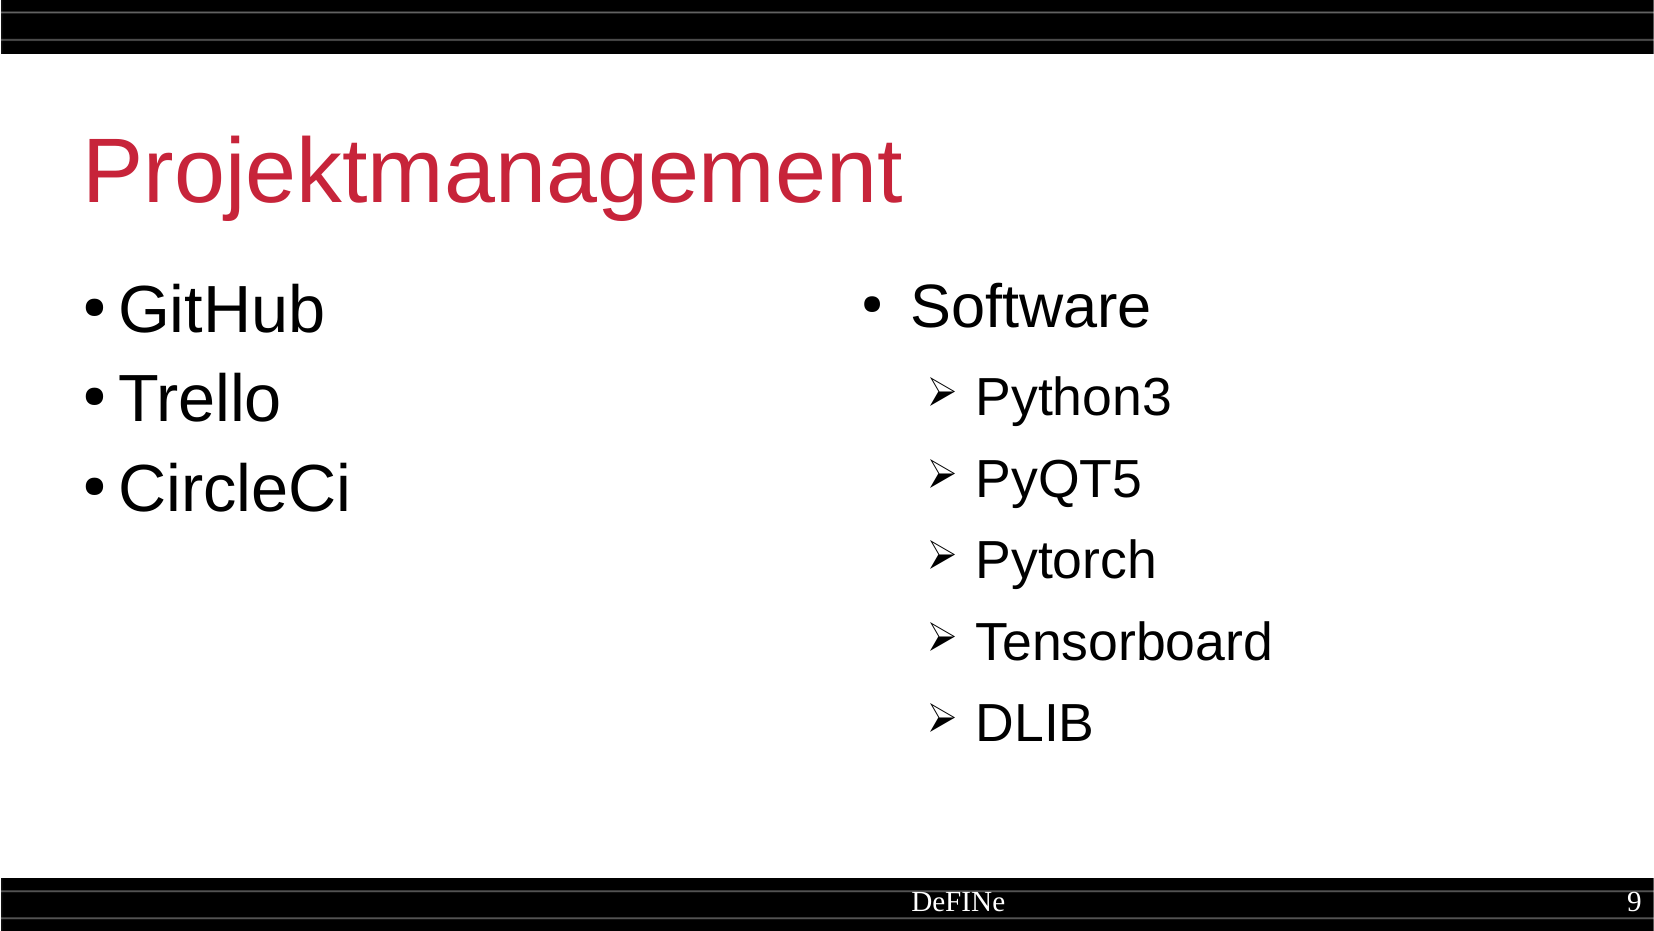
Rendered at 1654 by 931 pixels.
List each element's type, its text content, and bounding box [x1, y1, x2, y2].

picture [1, 878, 1654, 931]
list Software Python3 PyQT5 Pytorch Tensorboard DLIB [845, 271, 1572, 758]
title Projektmanagement [82, 92, 1571, 249]
list GitHub Trello CircleCi [82, 271, 809, 758]
picture [1, 0, 1654, 54]
